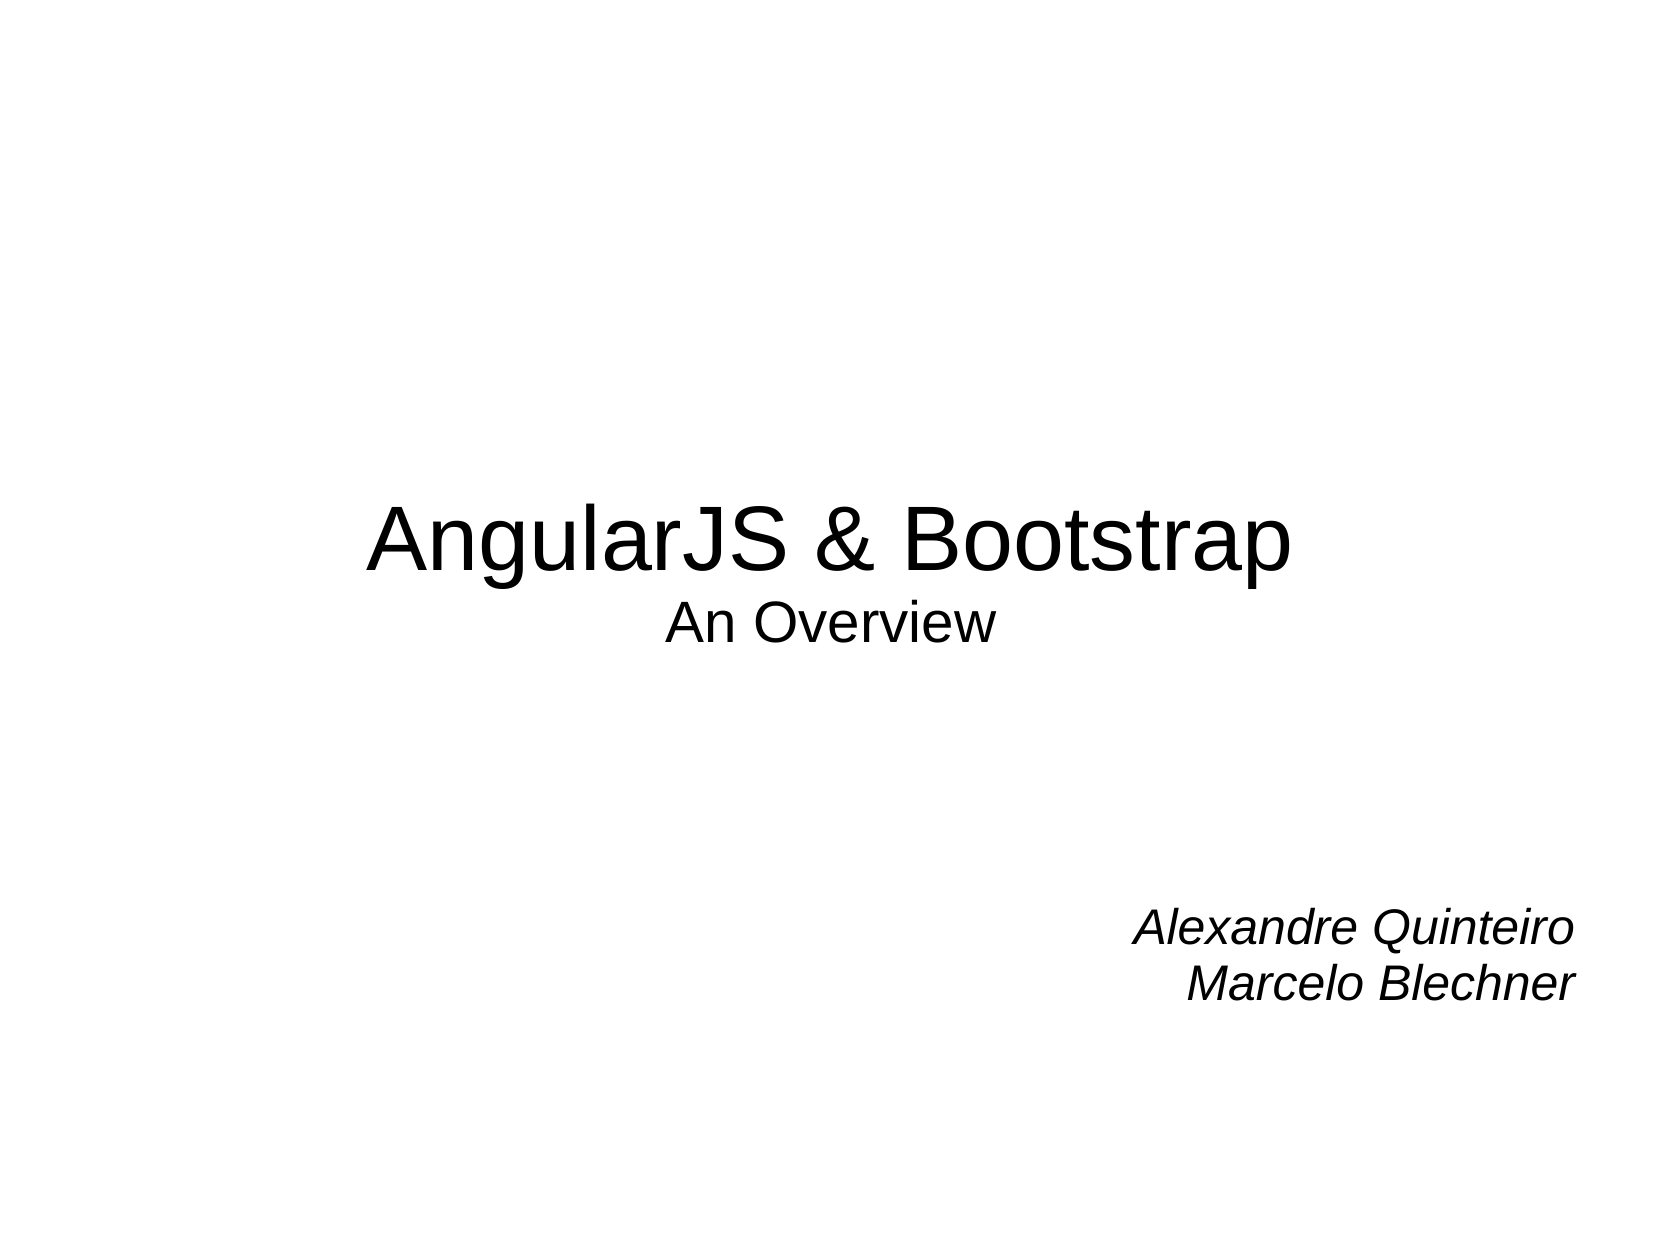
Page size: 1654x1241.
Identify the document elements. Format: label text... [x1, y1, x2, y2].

title AngularJS & Bootstrap An Overview [86, 467, 1576, 676]
title Alexandre Quinteiro Marcelo Blechner [86, 851, 1576, 1059]
